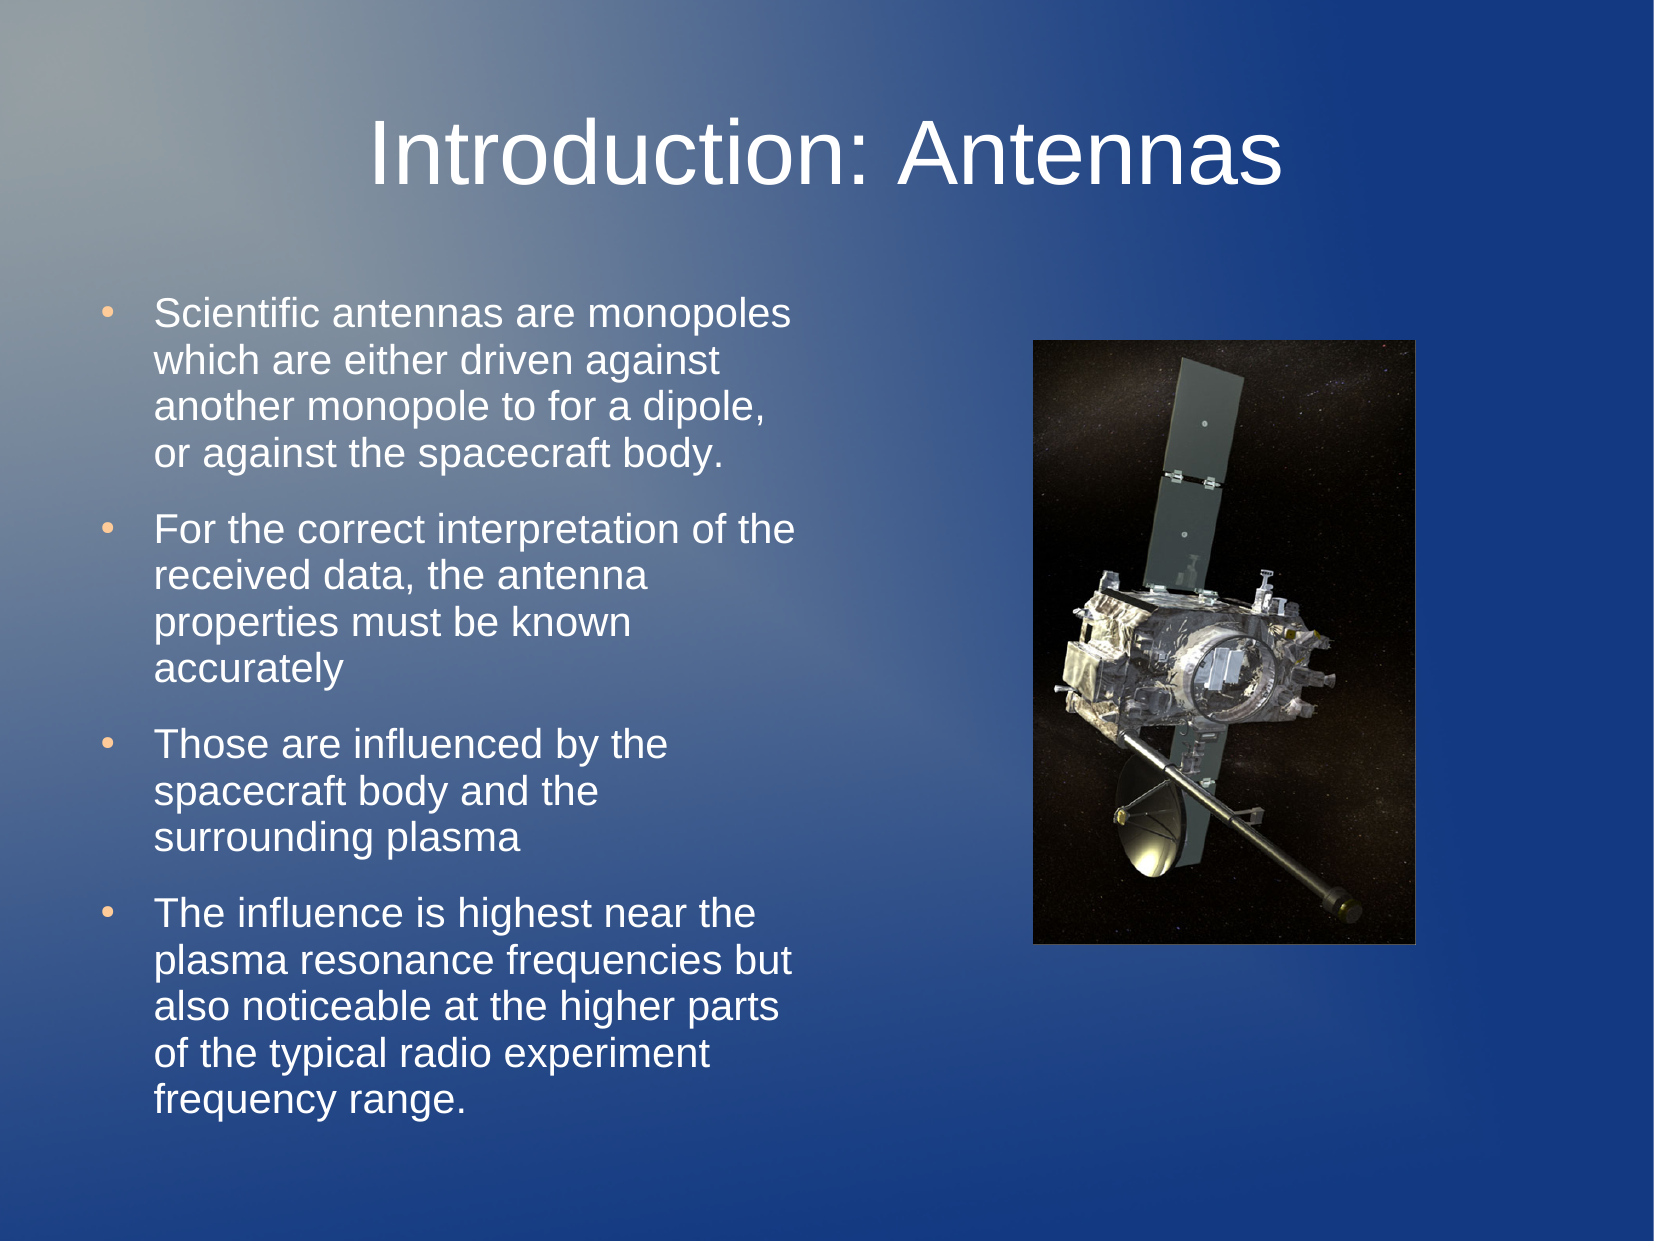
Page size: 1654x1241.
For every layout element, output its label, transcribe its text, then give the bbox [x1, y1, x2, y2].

picture [0, 0, 1654, 1241]
list Scientific antennas are monopoles which are either driven against another monopole to for a dipole, or against the spacecraft body. For the correct interpretation of the received data, the antenna properties must be known accurately Those are influenced by the spacecraft body and the surrounding plasma The influence is highest near the plasma resonance frequencies but also noticeable at the higher parts of the typical radio experiment frequency range. [82, 290, 809, 1123]
title Introduction: Antennas [82, 49, 1571, 257]
